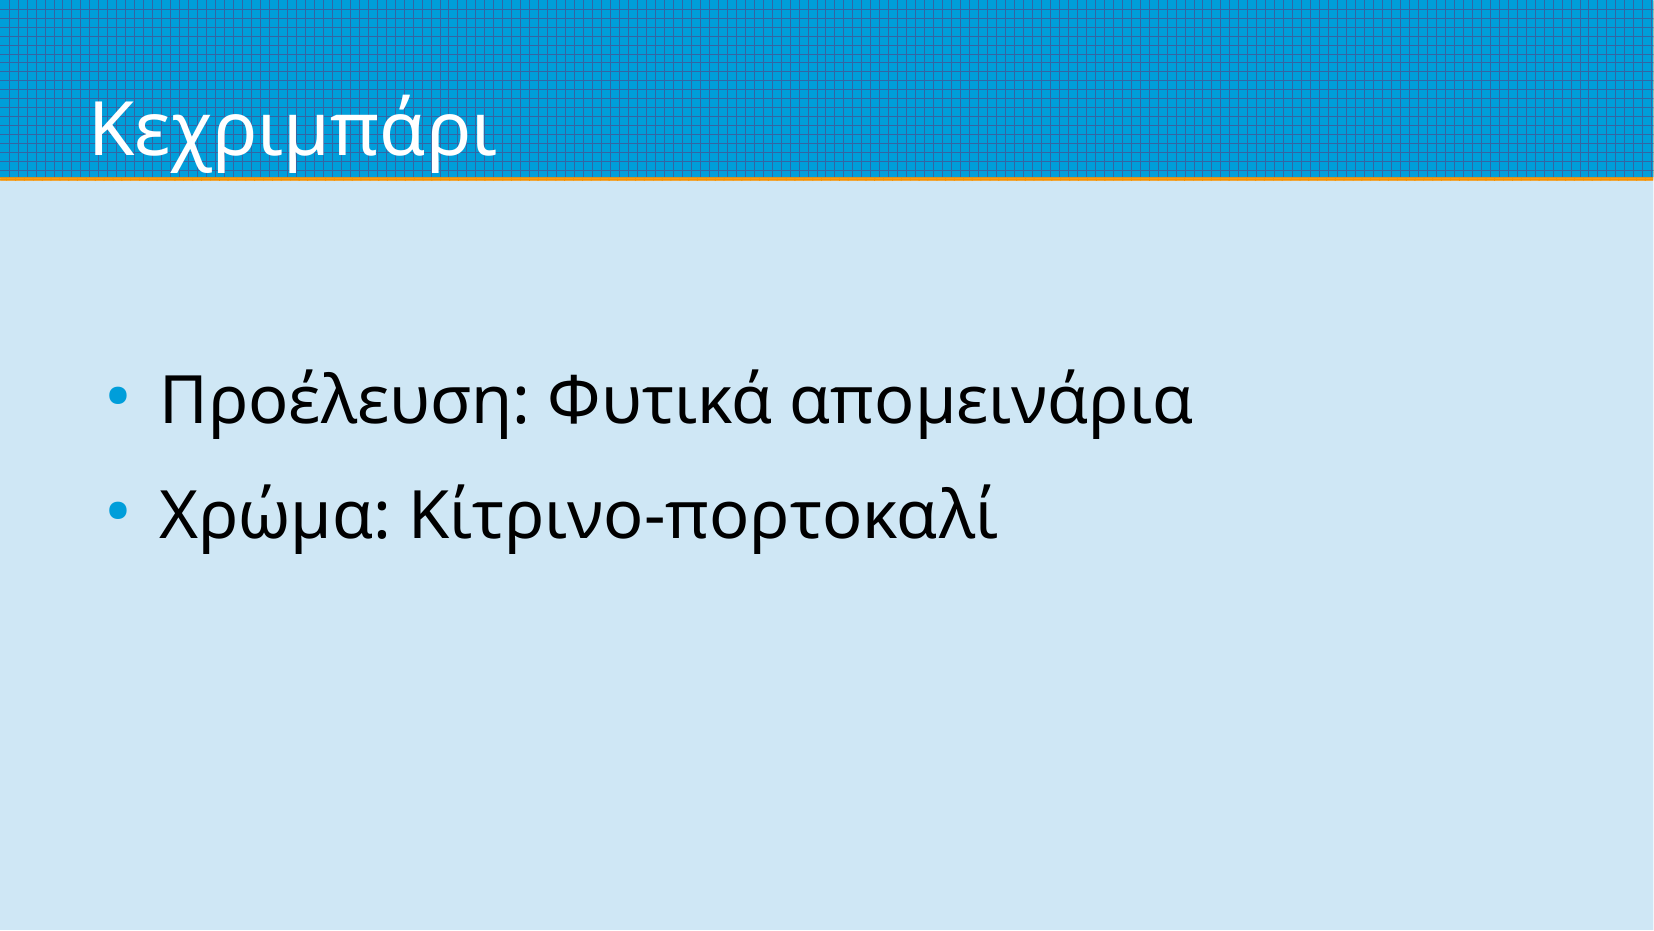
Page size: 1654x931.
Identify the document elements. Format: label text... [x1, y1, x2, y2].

list Προέλευση: Φυτικά απομεινάρια Χρώμα: Κίτρινο-πορτοκαλί [88, 236, 1565, 813]
title Κεχριμπάρι [88, 14, 1565, 178]
